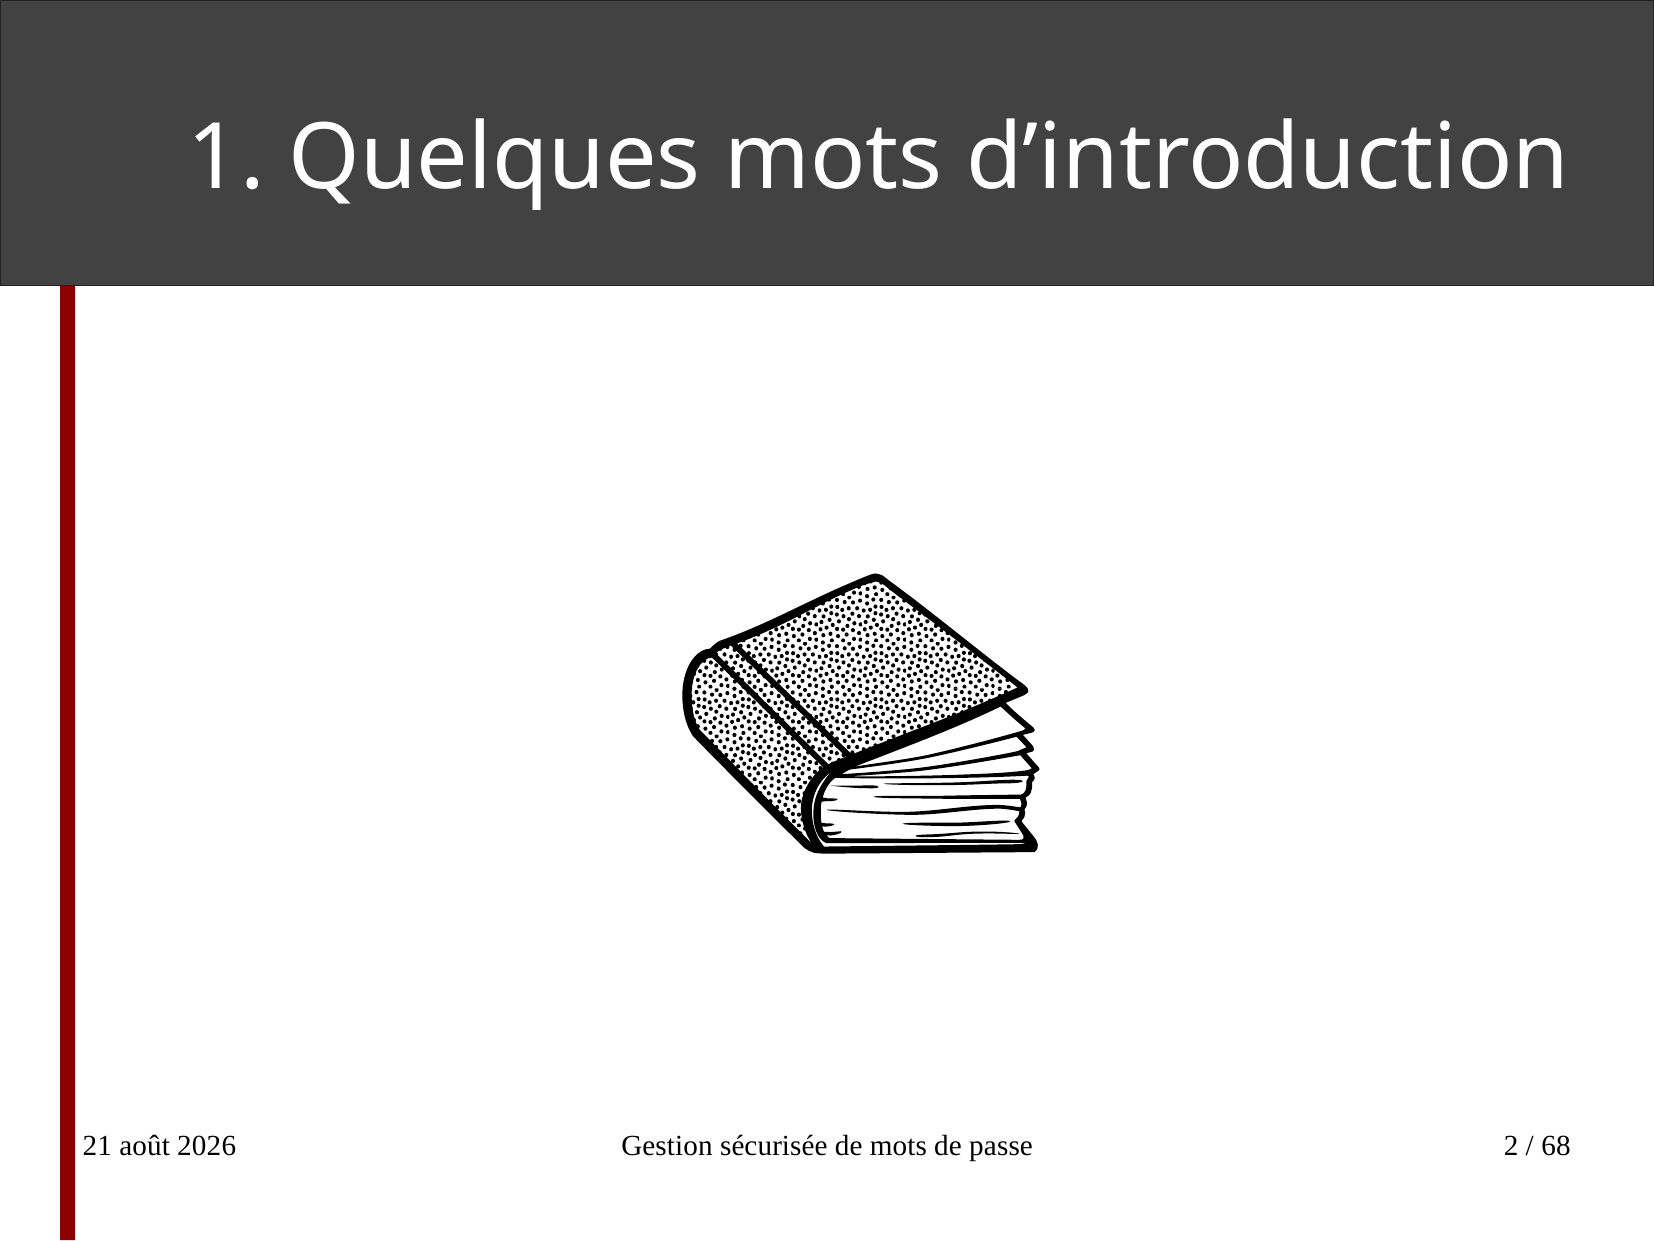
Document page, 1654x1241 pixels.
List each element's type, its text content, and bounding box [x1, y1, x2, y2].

picture [675, 540, 1050, 892]
title 1. Quelques mots d’introduction [82, 49, 1571, 257]
